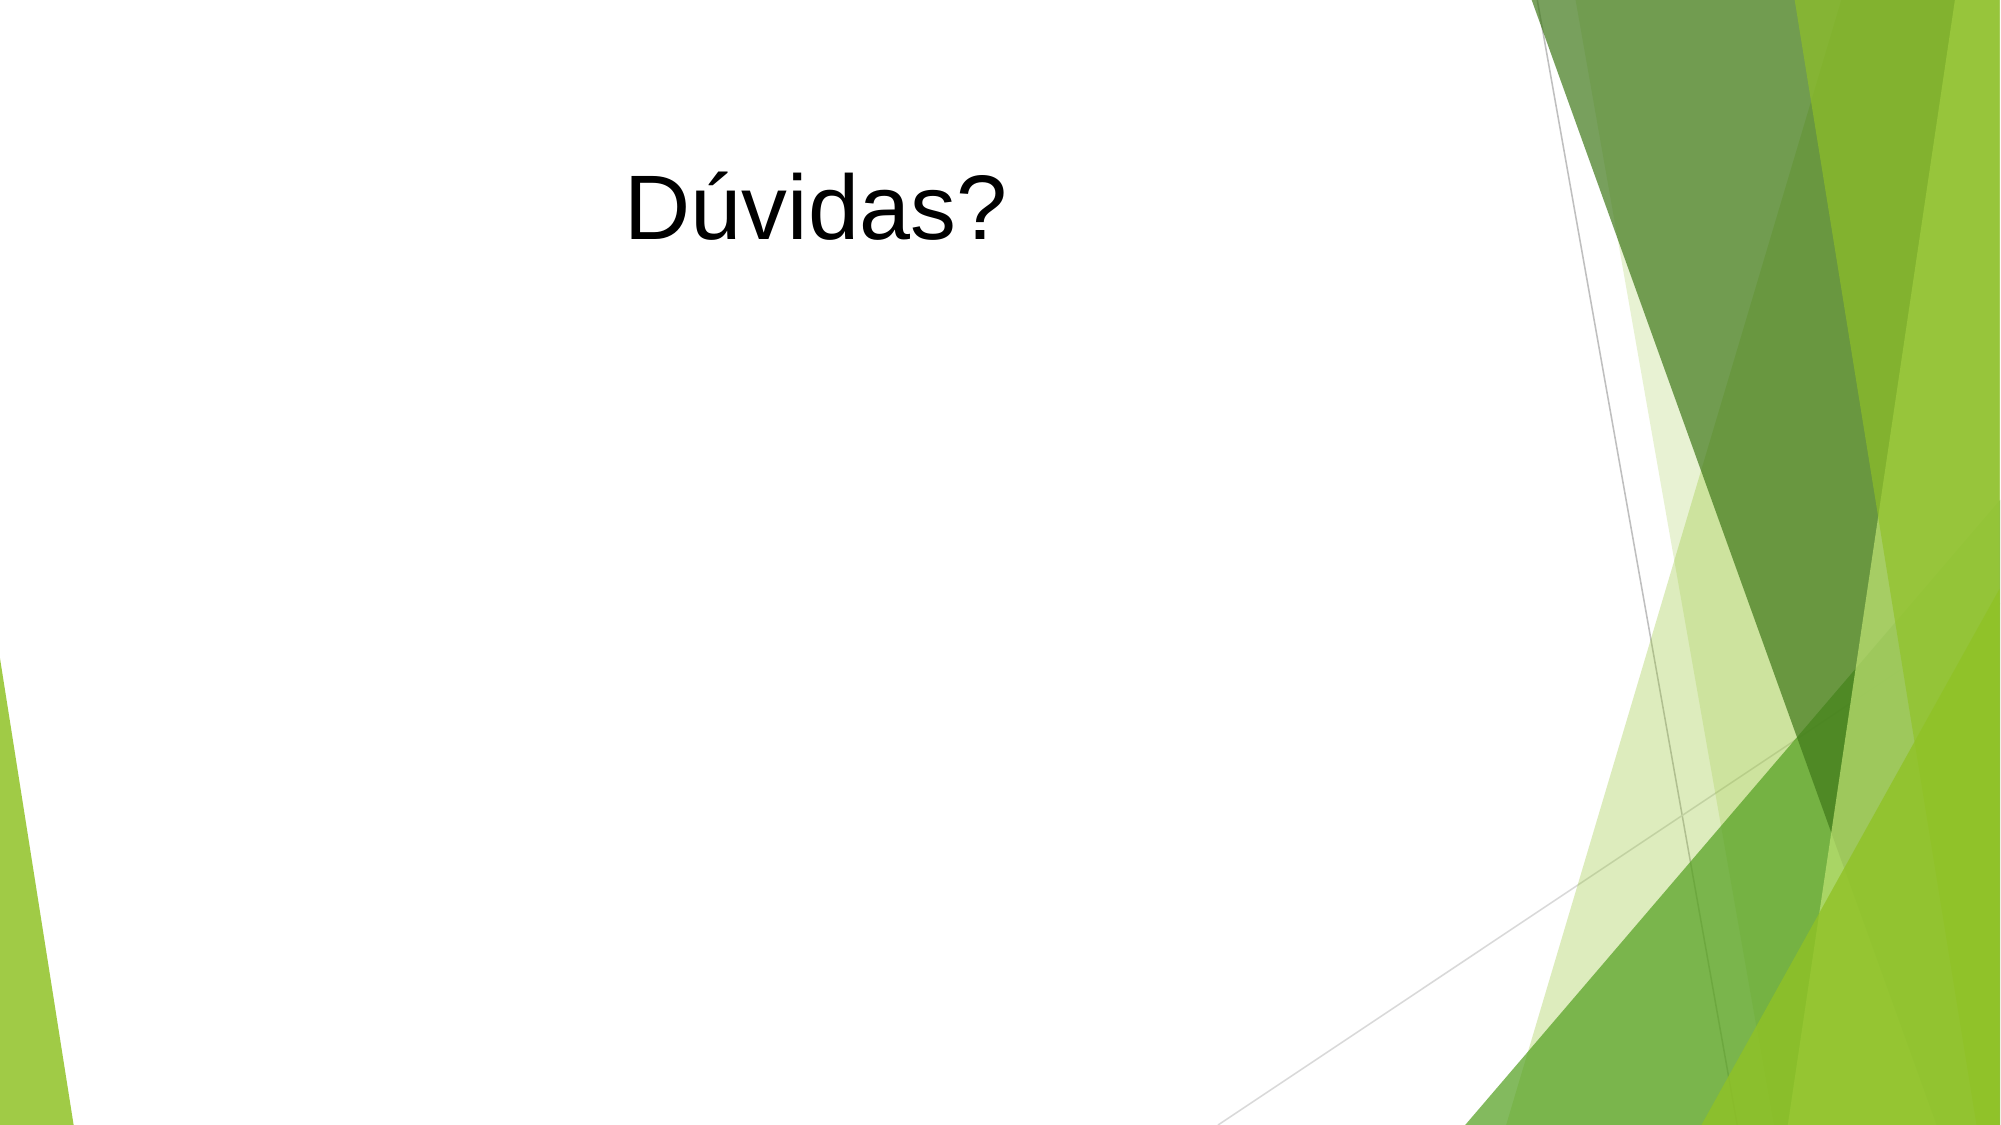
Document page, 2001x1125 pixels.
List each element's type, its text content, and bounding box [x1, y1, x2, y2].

title Dúvidas? [111, 99, 1522, 317]
